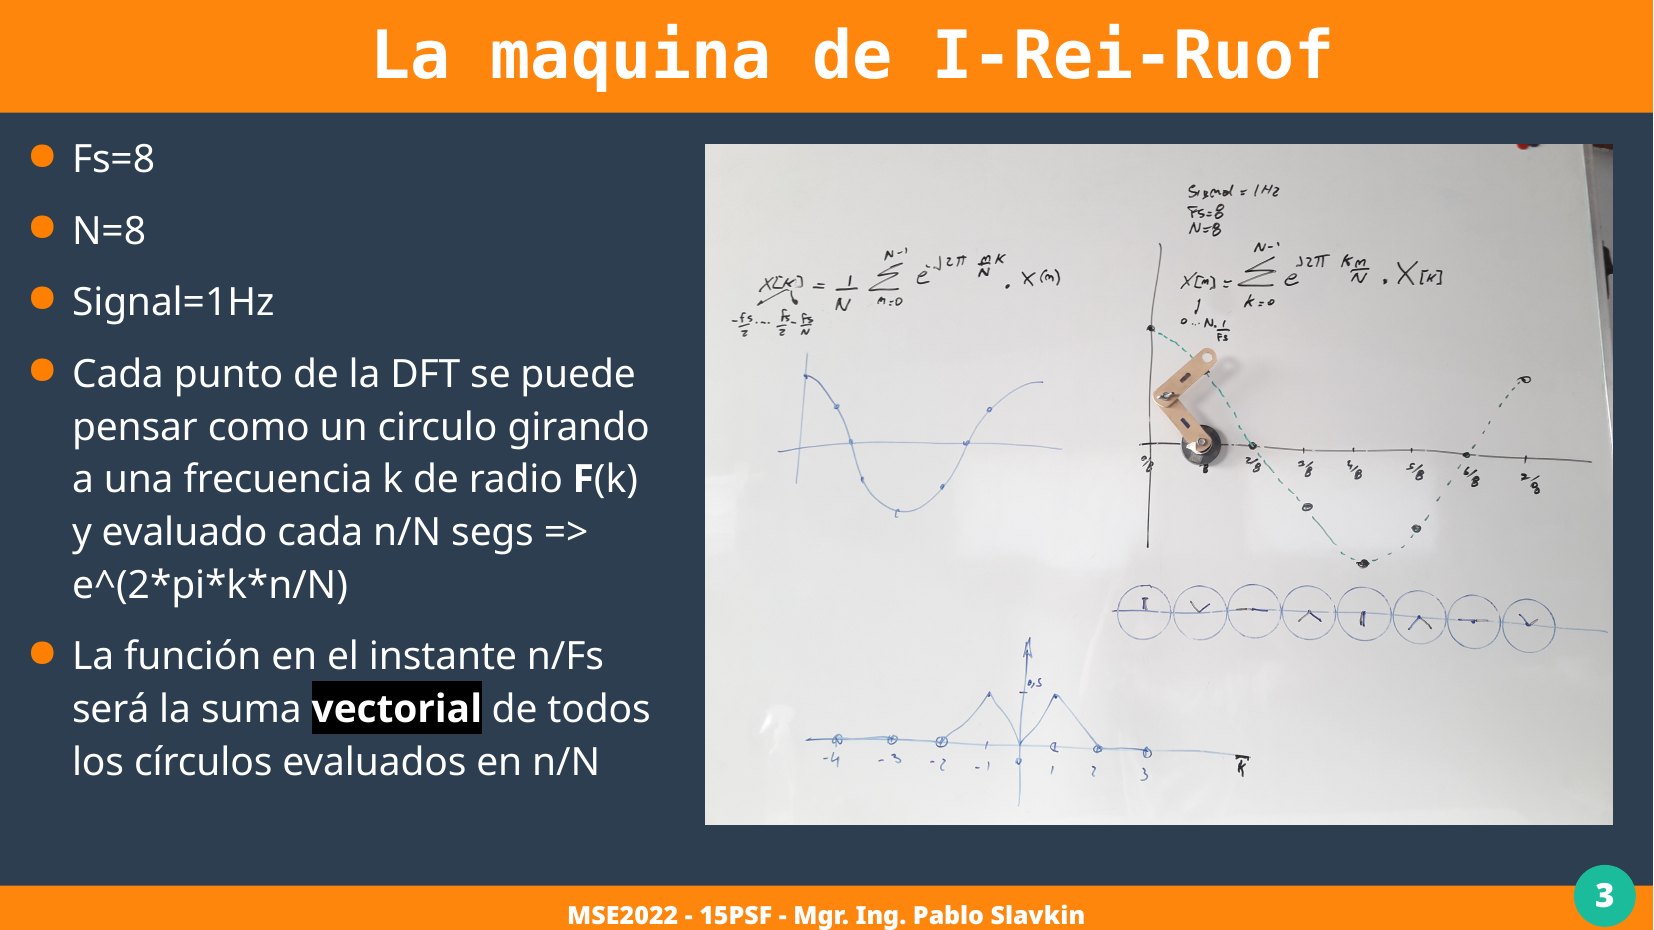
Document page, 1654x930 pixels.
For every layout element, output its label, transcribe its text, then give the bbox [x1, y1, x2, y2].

list Fs=8 N=8 Signal=1Hz Cada punto de la DFT se puede pensar como un circulo girando a una frecuencia k de radio F(k) y evaluado cada n/N segs => e^(2*pi*k*n/N) La función en el instante n/Fs será la suma vectorial de todos los círculos evaluados en n/N [11, 131, 652, 863]
picture [705, 144, 1613, 826]
title La maquina de I-Rei-Ruof [370, 16, 1394, 113]
